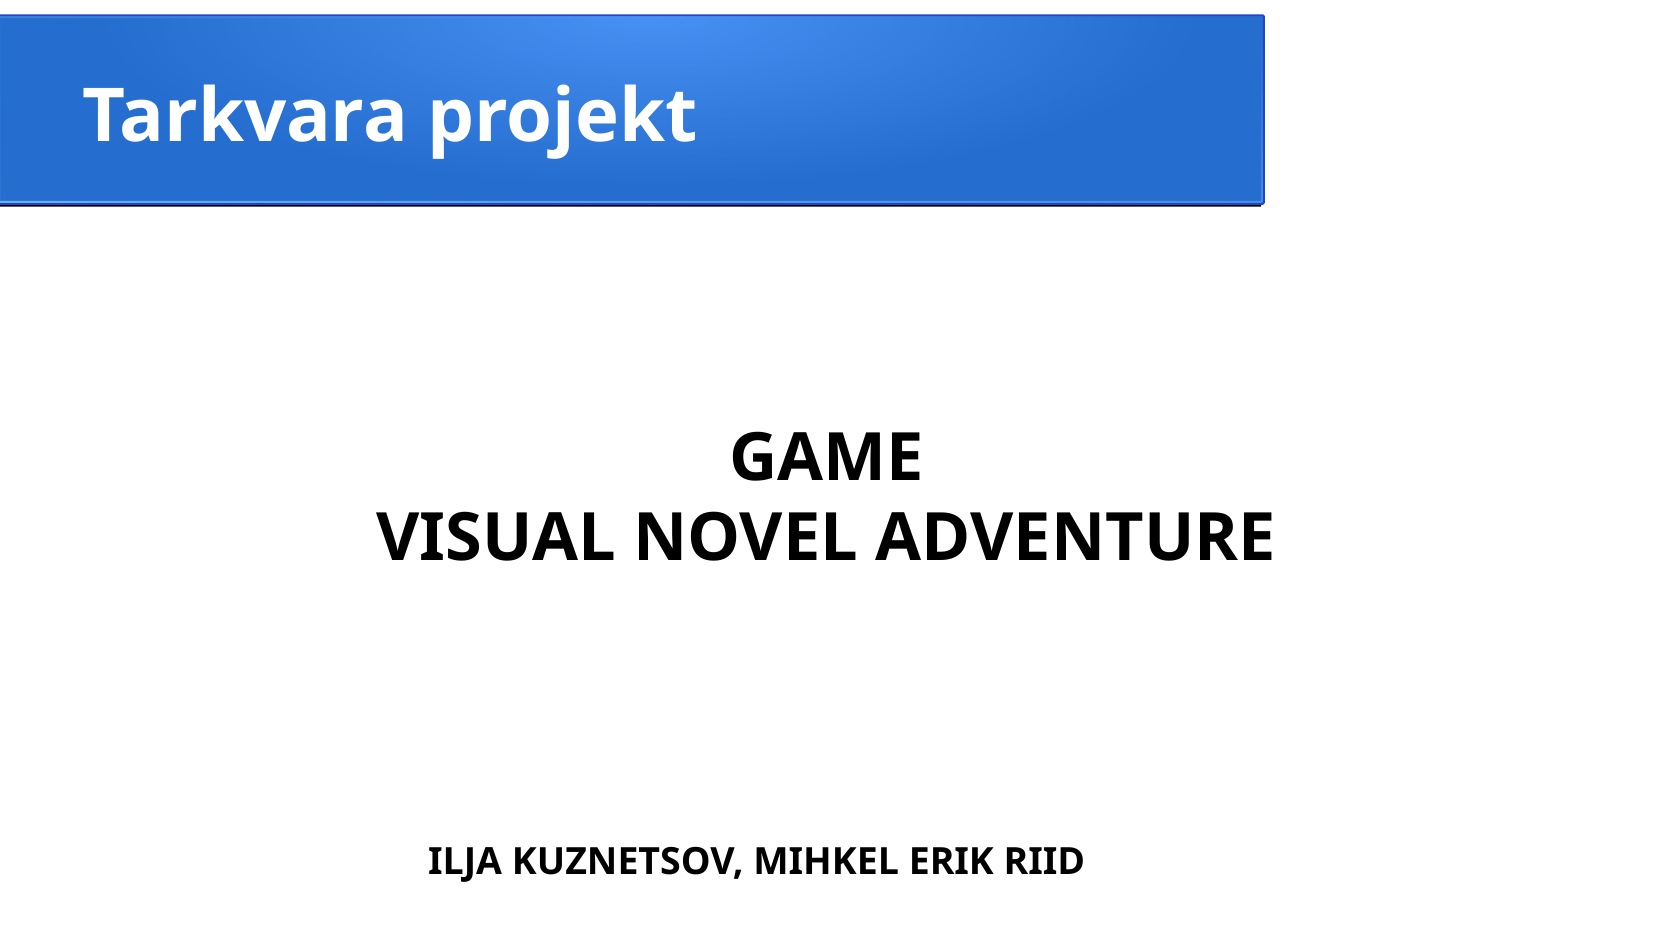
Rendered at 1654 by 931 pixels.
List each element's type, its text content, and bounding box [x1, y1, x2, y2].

text_box ILJA KUZNETSOV, MIHKEL ERIK RIID [413, 826, 1288, 895]
subtitle GAME VISUAL NOVEL ADVENTURE [82, 224, 1571, 764]
title Tarkvara projekt [82, 35, 1235, 189]
